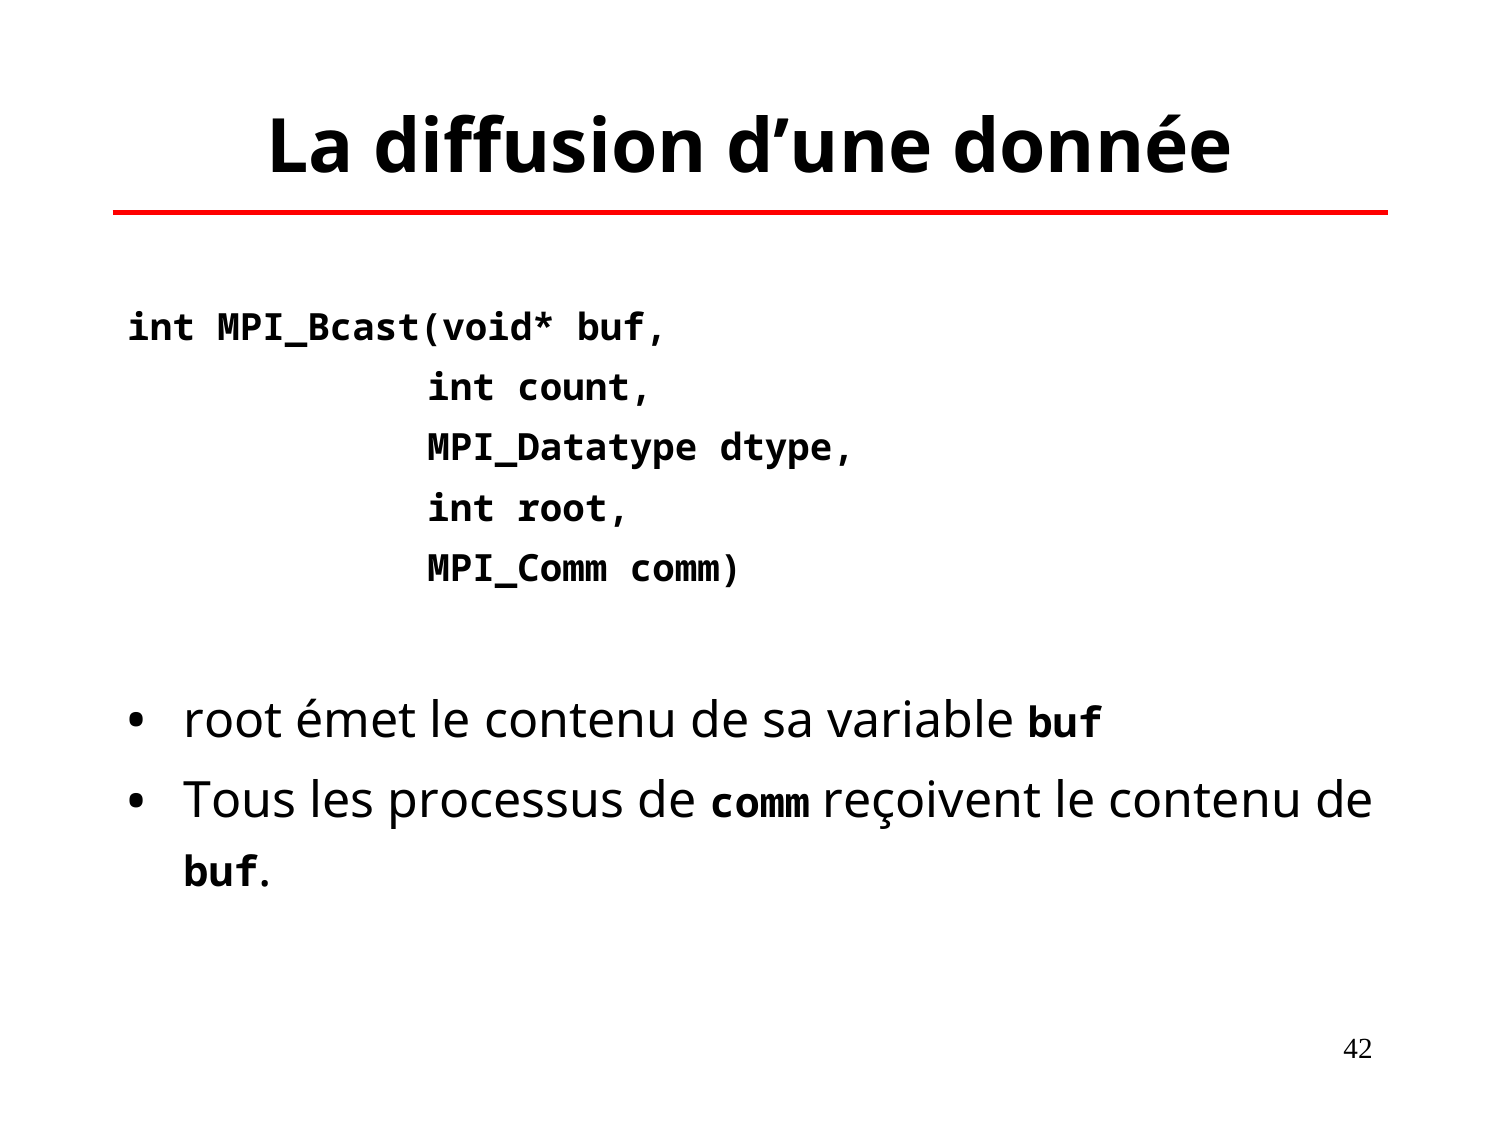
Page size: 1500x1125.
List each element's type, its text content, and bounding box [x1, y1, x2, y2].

title La diffusion d’une donnée [112, 49, 1388, 238]
list int MPI_Bcast(void* buf, int count, MPI_Datatype dtype, int root, MPI_Comm comm) root émet le contenu de sa variable buf Tous les processus de comm reçoivent le contenu de buf. [112, 287, 1450, 1000]
